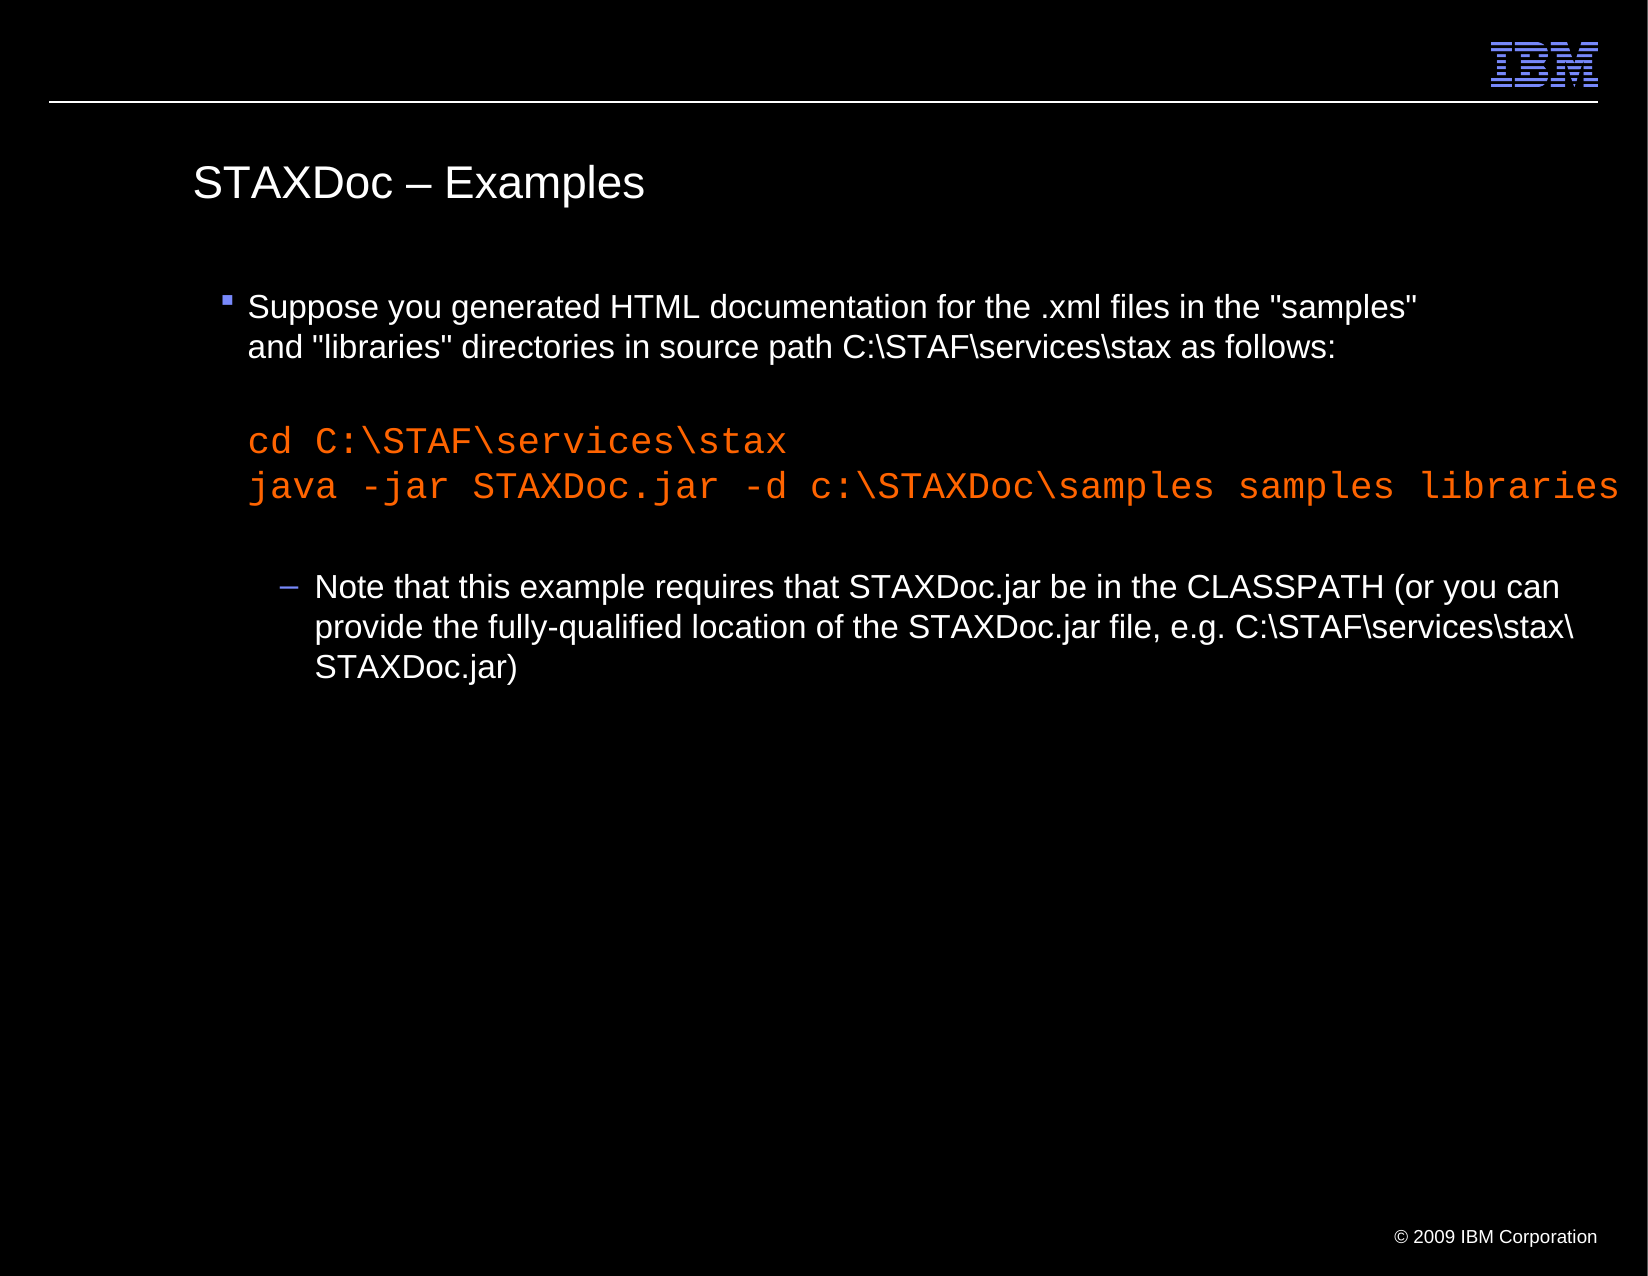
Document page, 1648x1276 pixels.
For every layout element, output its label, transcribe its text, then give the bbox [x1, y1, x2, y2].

title STAXDoc – Examples [175, 150, 1648, 244]
text_box Suppose you generated HTML documentation for the .xml files in the "samples" and "libraries" directories in source path C:\STAF\services\stax as follows: cd C:\STAF\services\stax java -jar STAXDoc.jar -d c:\STAXDoc\samples samples libraries Note that this example requires that STAXDoc.jar be in the CLASSPATH (or you can provide the fully-qualified location of the STAXDoc.jar file, e.g. C:\STAF\services\stax\STAXDoc.jar) [220, 284, 1648, 685]
picture [1491, 42, 1598, 87]
